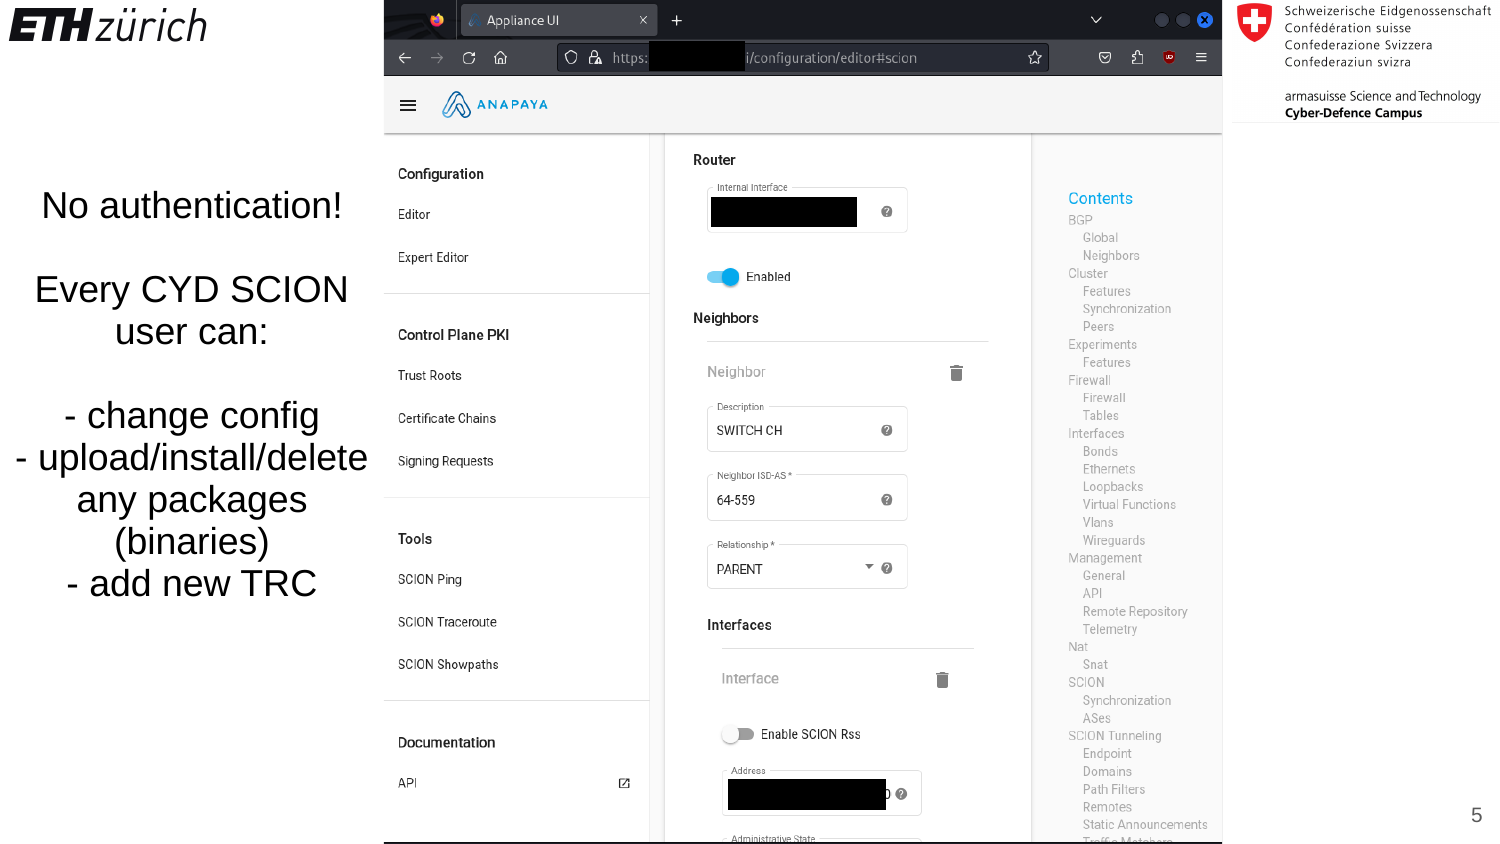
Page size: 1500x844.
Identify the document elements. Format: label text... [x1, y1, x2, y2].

text_box [728, 779, 886, 810]
picture [1232, 0, 1500, 123]
text_box [649, 41, 745, 71]
picture [383, 0, 1223, 844]
picture [8, 8, 207, 42]
text_box No authentication! Every CYD SCION user can: - change config - upload/install/delete any packages (binaries) - add new TRC [0, 177, 384, 696]
text_box [711, 197, 857, 227]
